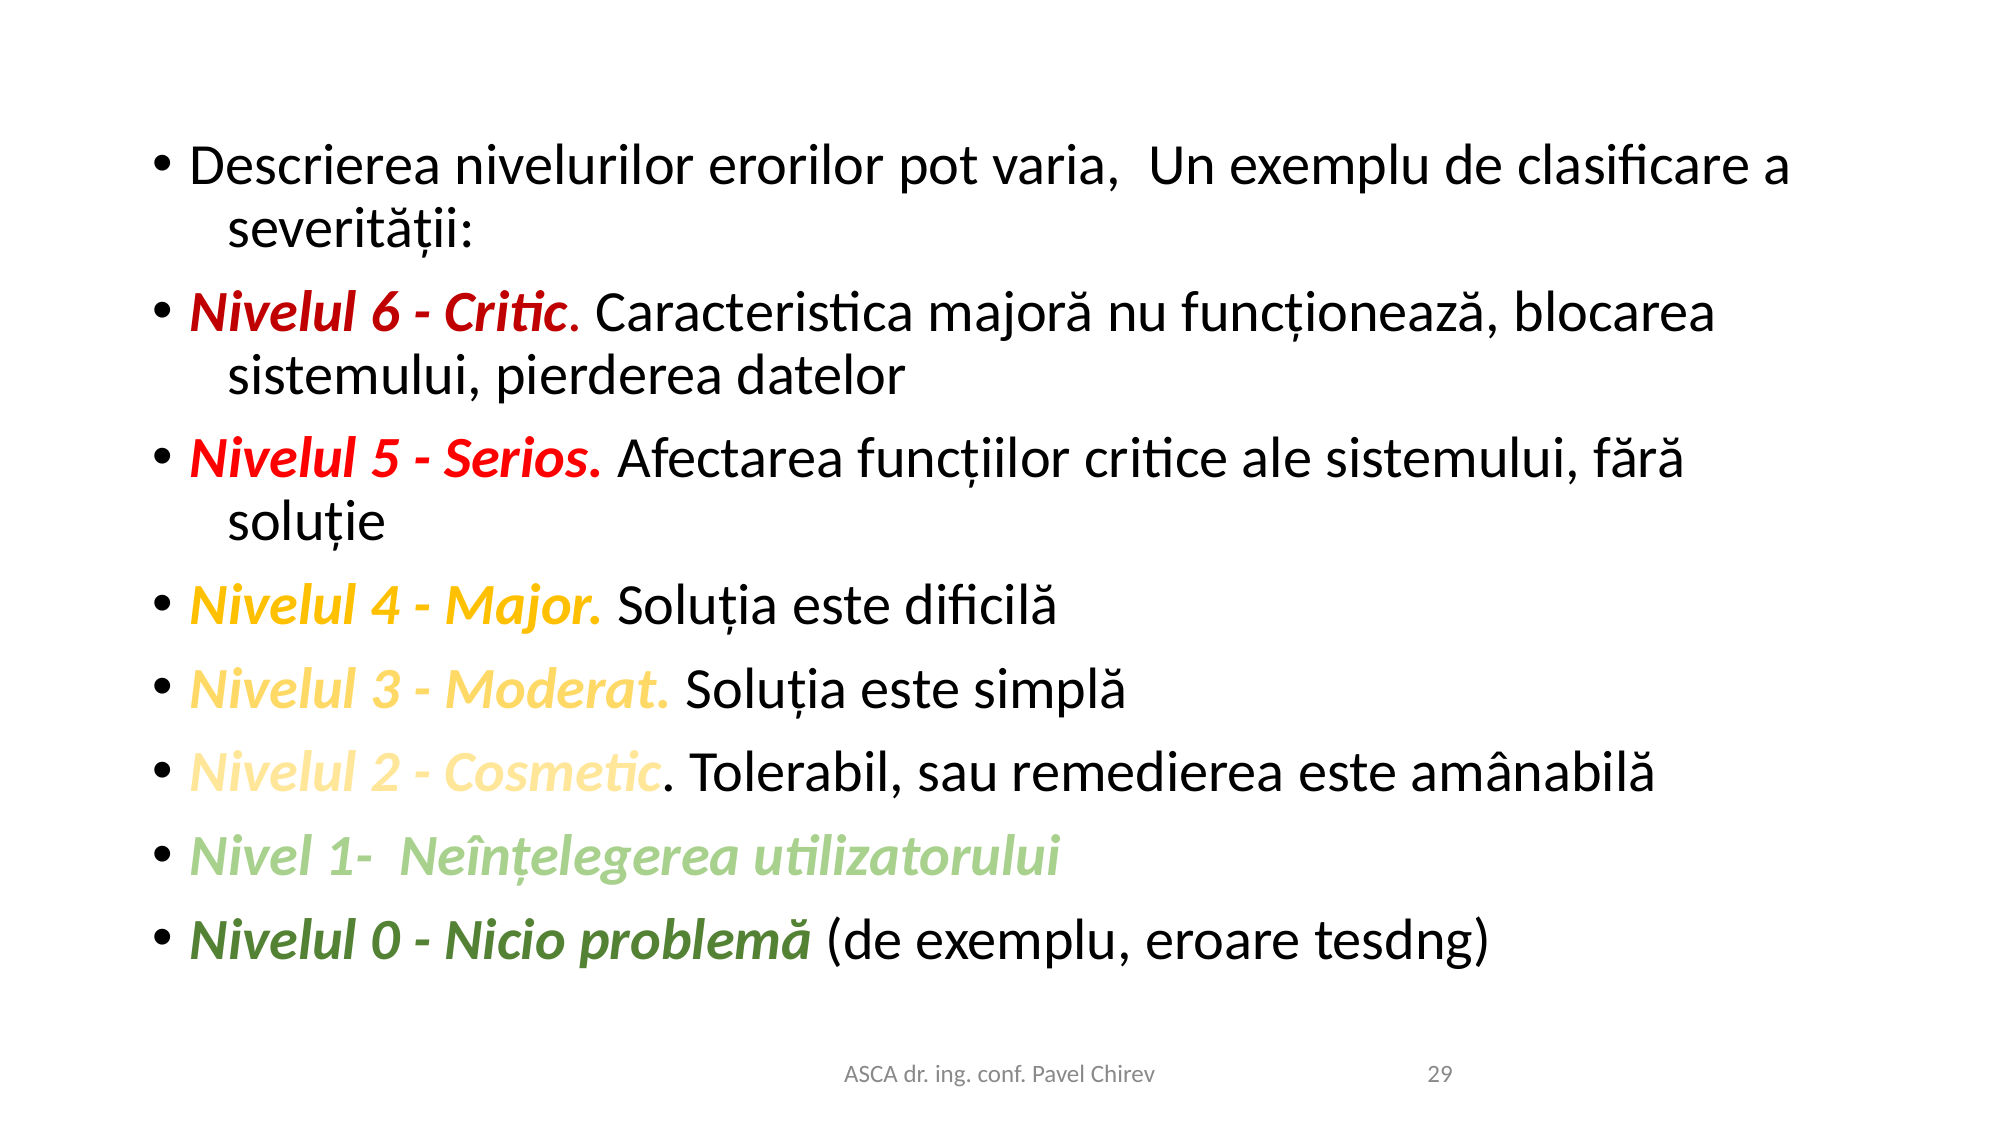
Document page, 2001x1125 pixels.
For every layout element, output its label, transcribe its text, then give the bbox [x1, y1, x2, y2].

text_box ASCA dr. ing. conf. Pavel Chirev [662, 1042, 1338, 1103]
text_box [1412, 1042, 1863, 1103]
list Descrierea nivelurilor erorilor pot varia, Un exemplu de clasificare a severității: Nivelul 6 - Critic. Caracteristica majoră nu funcționează, blocarea sistemului, pierderea datelor Nivelul 5 - Serios. Afectarea funcțiilor critice ale sistemului, fără soluție Nivelul 4 - Major. Soluția este dificilă Nivelul 3 - Moderat. Soluția este simplă Nivelul 2 - Cosmetic. Tolerabil, sau remedierea este amânabilă Nivel 1- Neînțelegerea utilizatorului Nivelul 0 - Nicio problemă (de exemplu, eroare tesdng) [137, 127, 1863, 1014]
